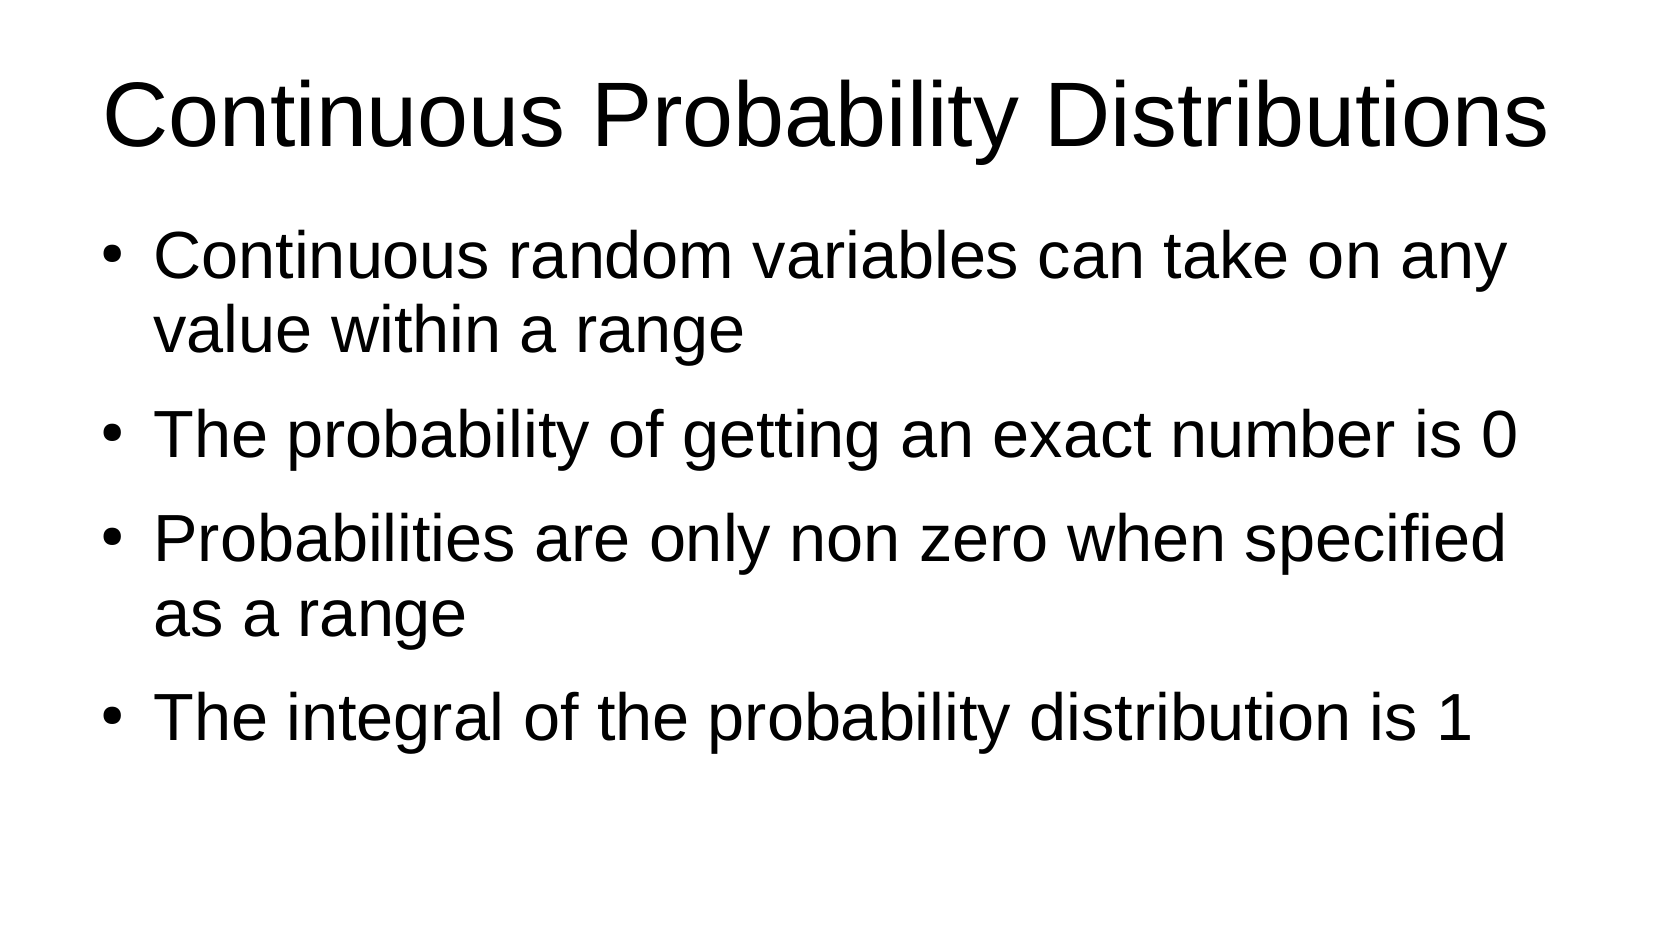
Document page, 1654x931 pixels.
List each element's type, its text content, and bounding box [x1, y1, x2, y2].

list Continuous random variables can take on any value within a range The probability of getting an exact number is 0 Probabilities are only non zero when specified as a range The integral of the probability distribution is 1 [82, 217, 1571, 758]
title Continuous Probability Distributions [82, 37, 1571, 193]
